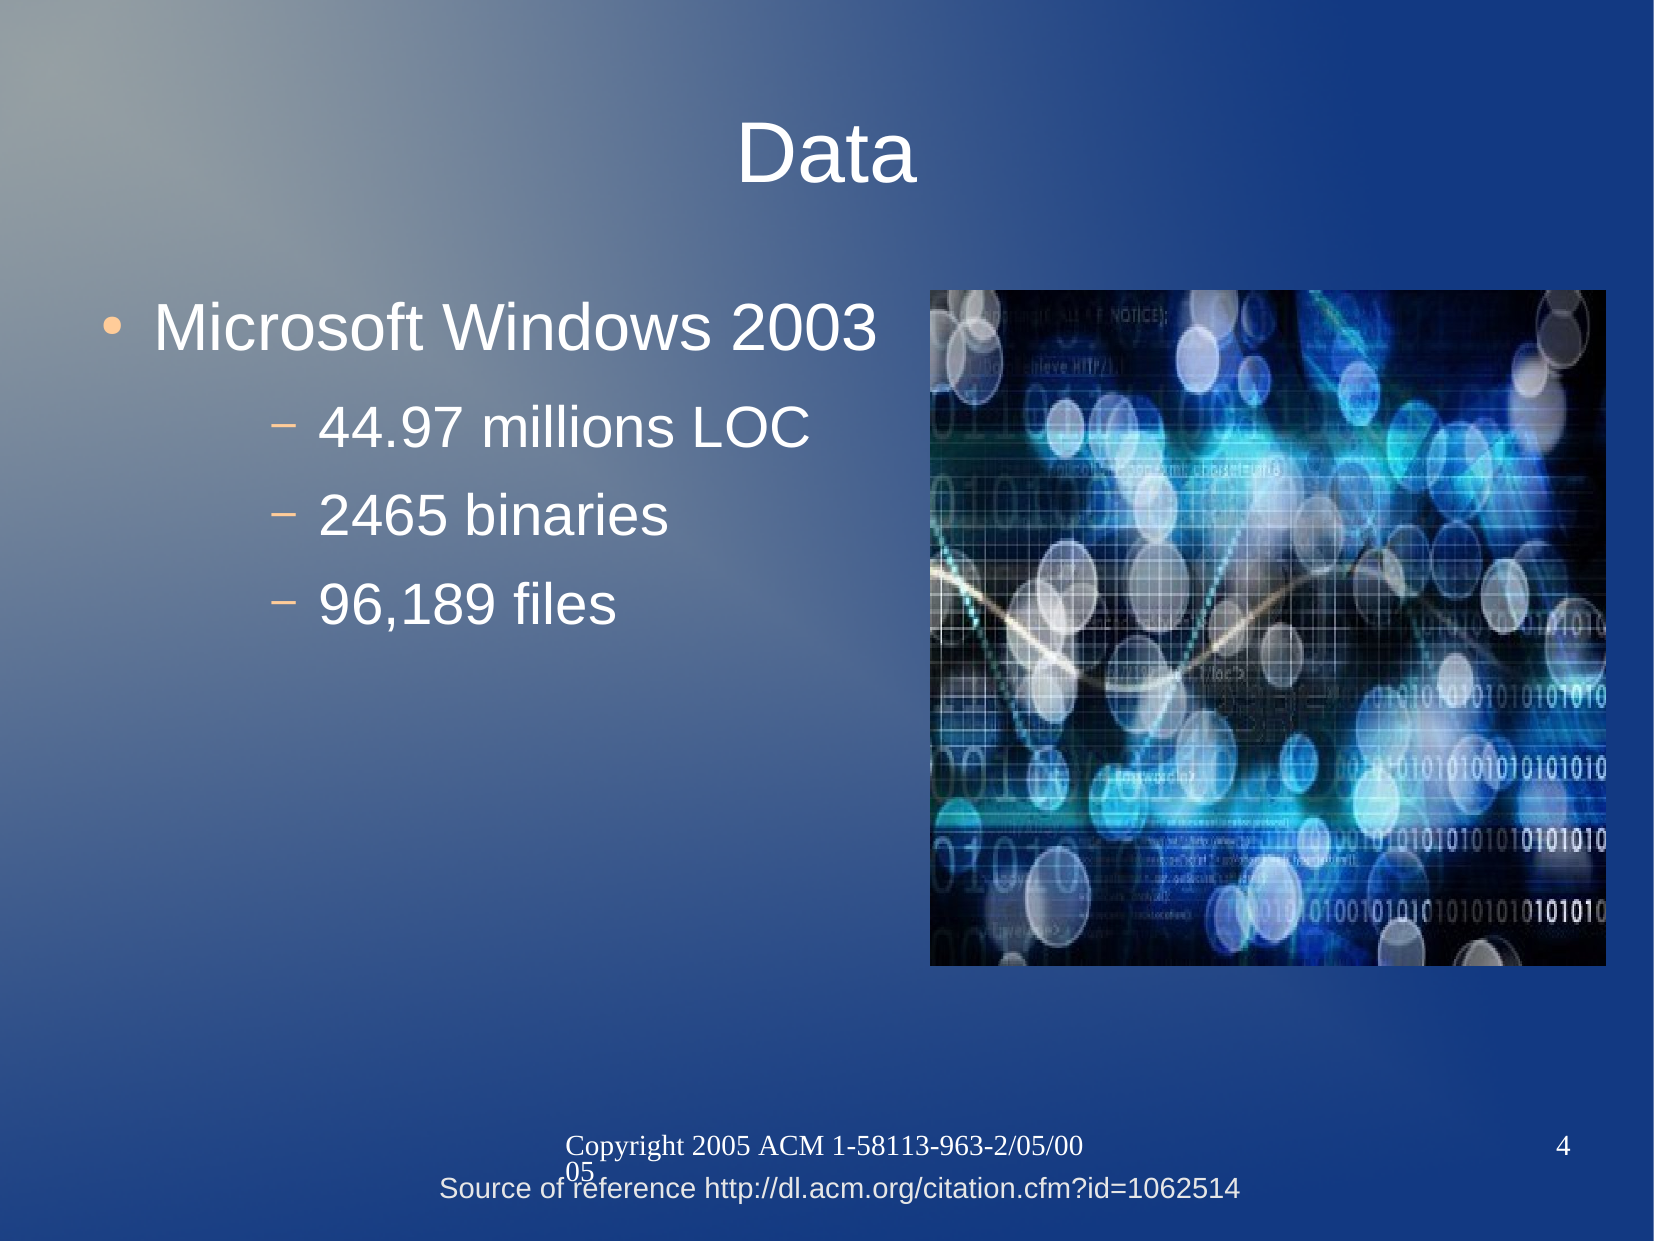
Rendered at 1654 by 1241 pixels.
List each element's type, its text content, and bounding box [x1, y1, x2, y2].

text_box Source of reference http://dl.acm.org/citation.cfm?id=1062514 [424, 1164, 1257, 1223]
picture [0, 0, 1654, 1241]
list Microsoft Windows 2003 44.97 millions LOC 2465 binaries 96,189 files [82, 290, 1571, 1010]
title Data [82, 49, 1571, 257]
